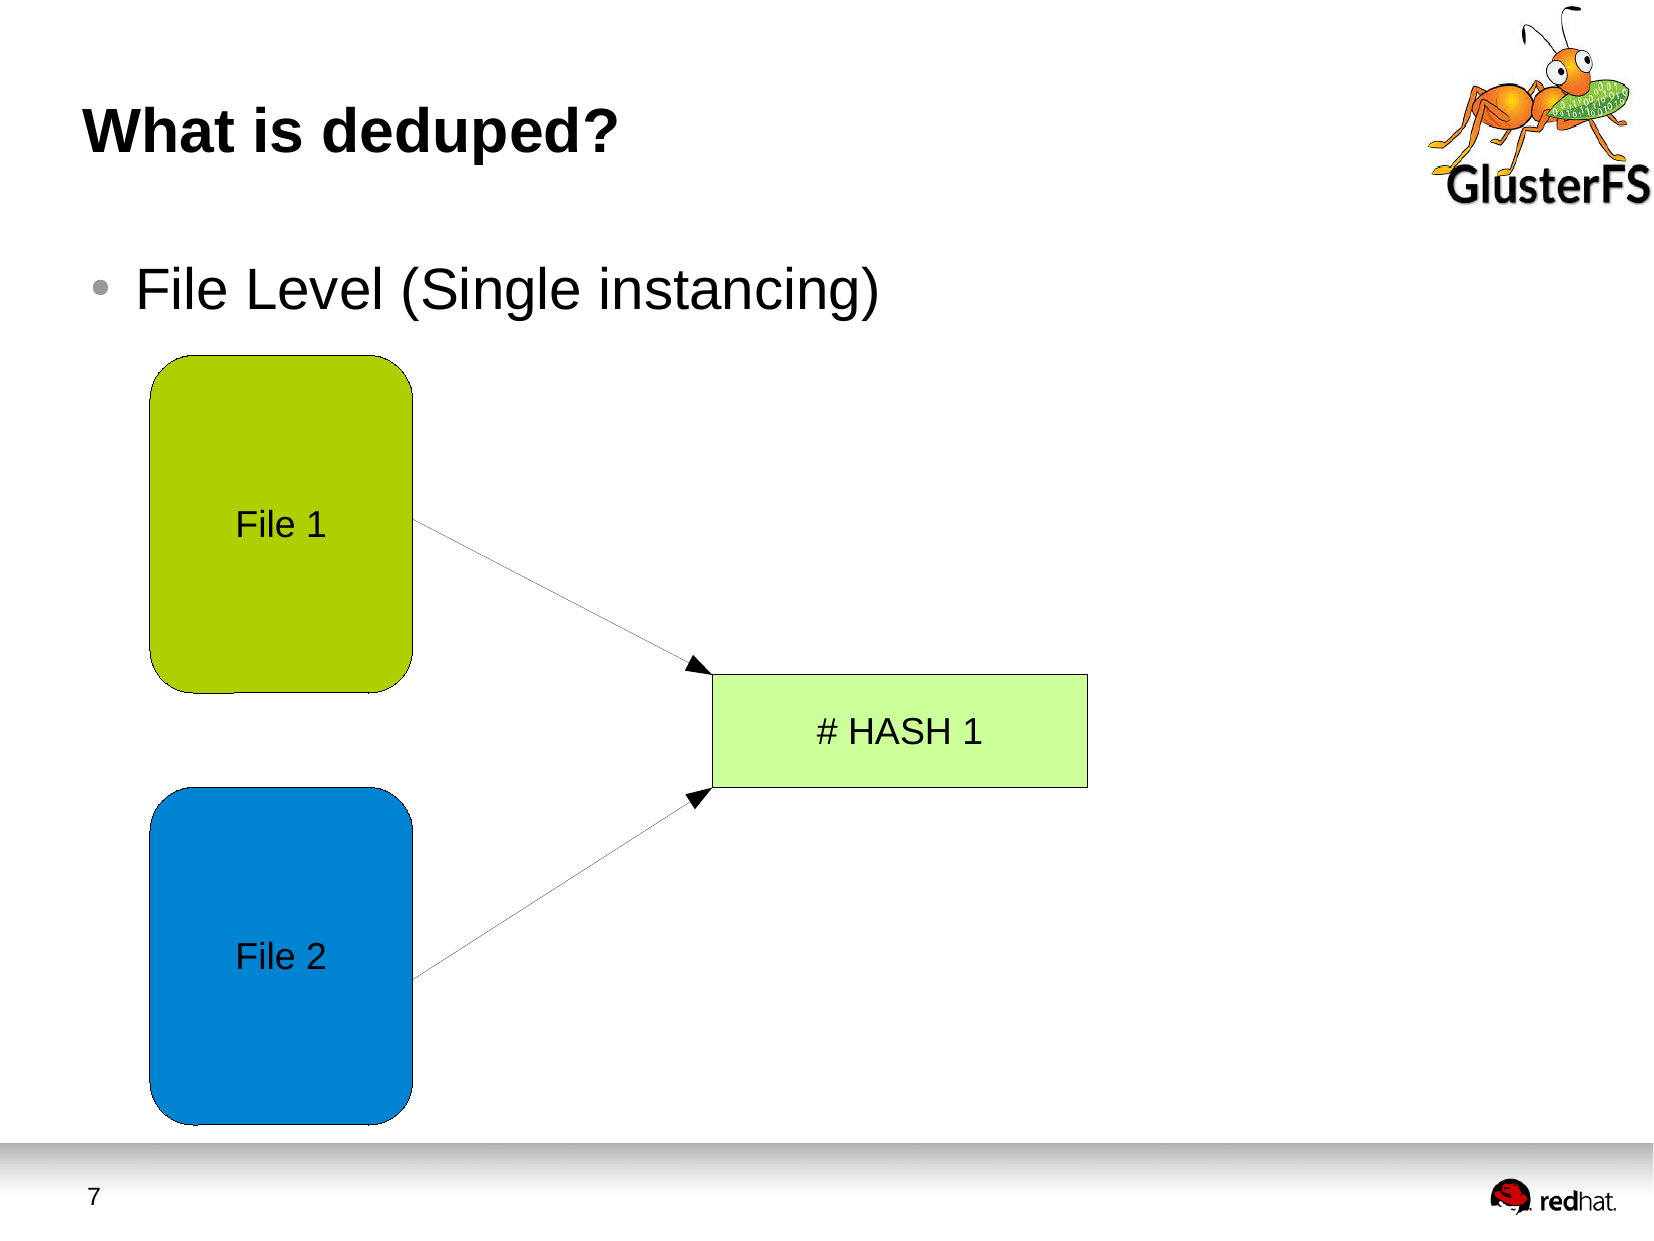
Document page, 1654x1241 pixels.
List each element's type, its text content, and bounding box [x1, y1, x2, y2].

title What is deduped? [82, 37, 1426, 226]
list File Level (Single instancing) [75, 256, 1564, 1051]
picture [1425, 4, 1653, 208]
text_box # HASH 1 [712, 674, 1088, 788]
picture [0, 1143, 1654, 1241]
text_box File 1 [149, 355, 413, 694]
text_box File 2 [149, 787, 413, 1126]
